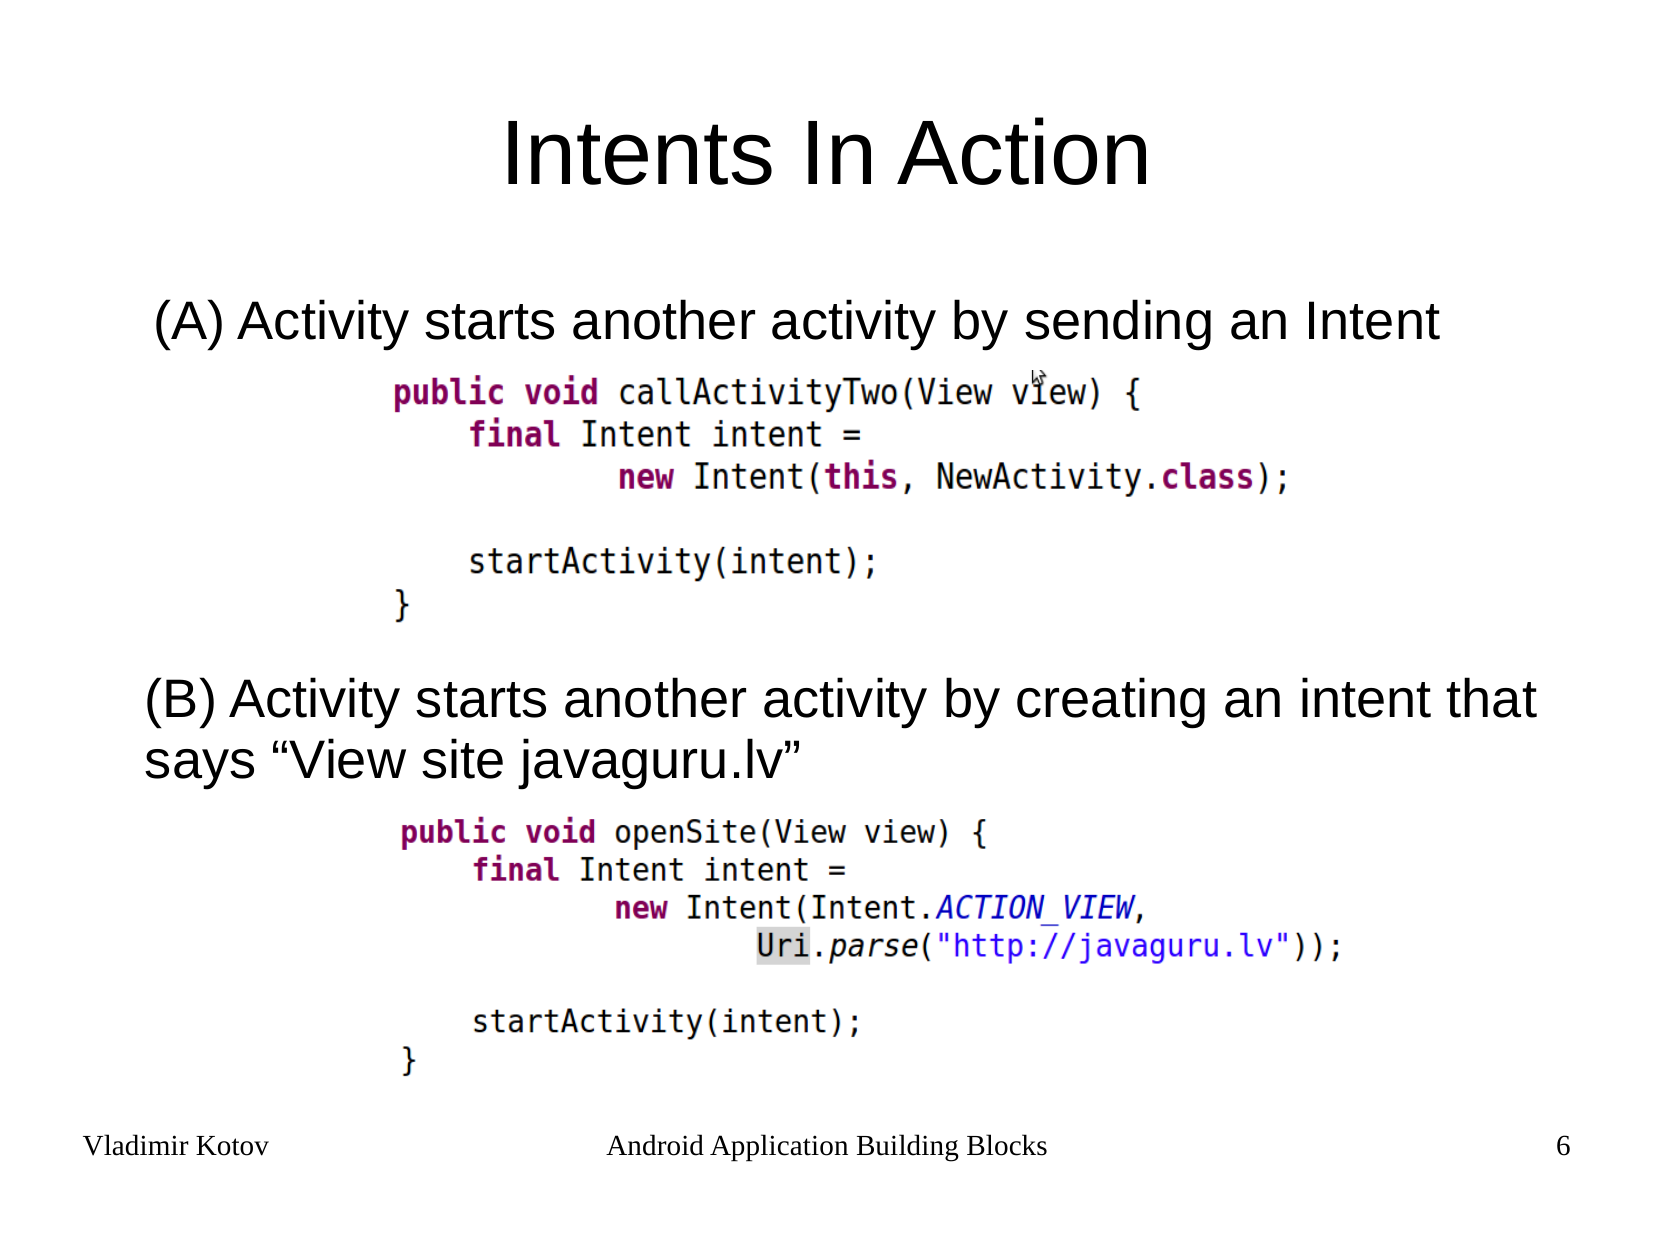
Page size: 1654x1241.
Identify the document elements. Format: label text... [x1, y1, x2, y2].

picture [373, 370, 1306, 658]
list (B) Activity starts another activity by creating an intent that says “View site javaguru.lv” [74, 668, 1574, 823]
picture [388, 823, 1366, 1101]
list (A) Activity starts another activity by sending an Intent [82, 290, 1583, 379]
title Intents In Action [82, 56, 1571, 250]
